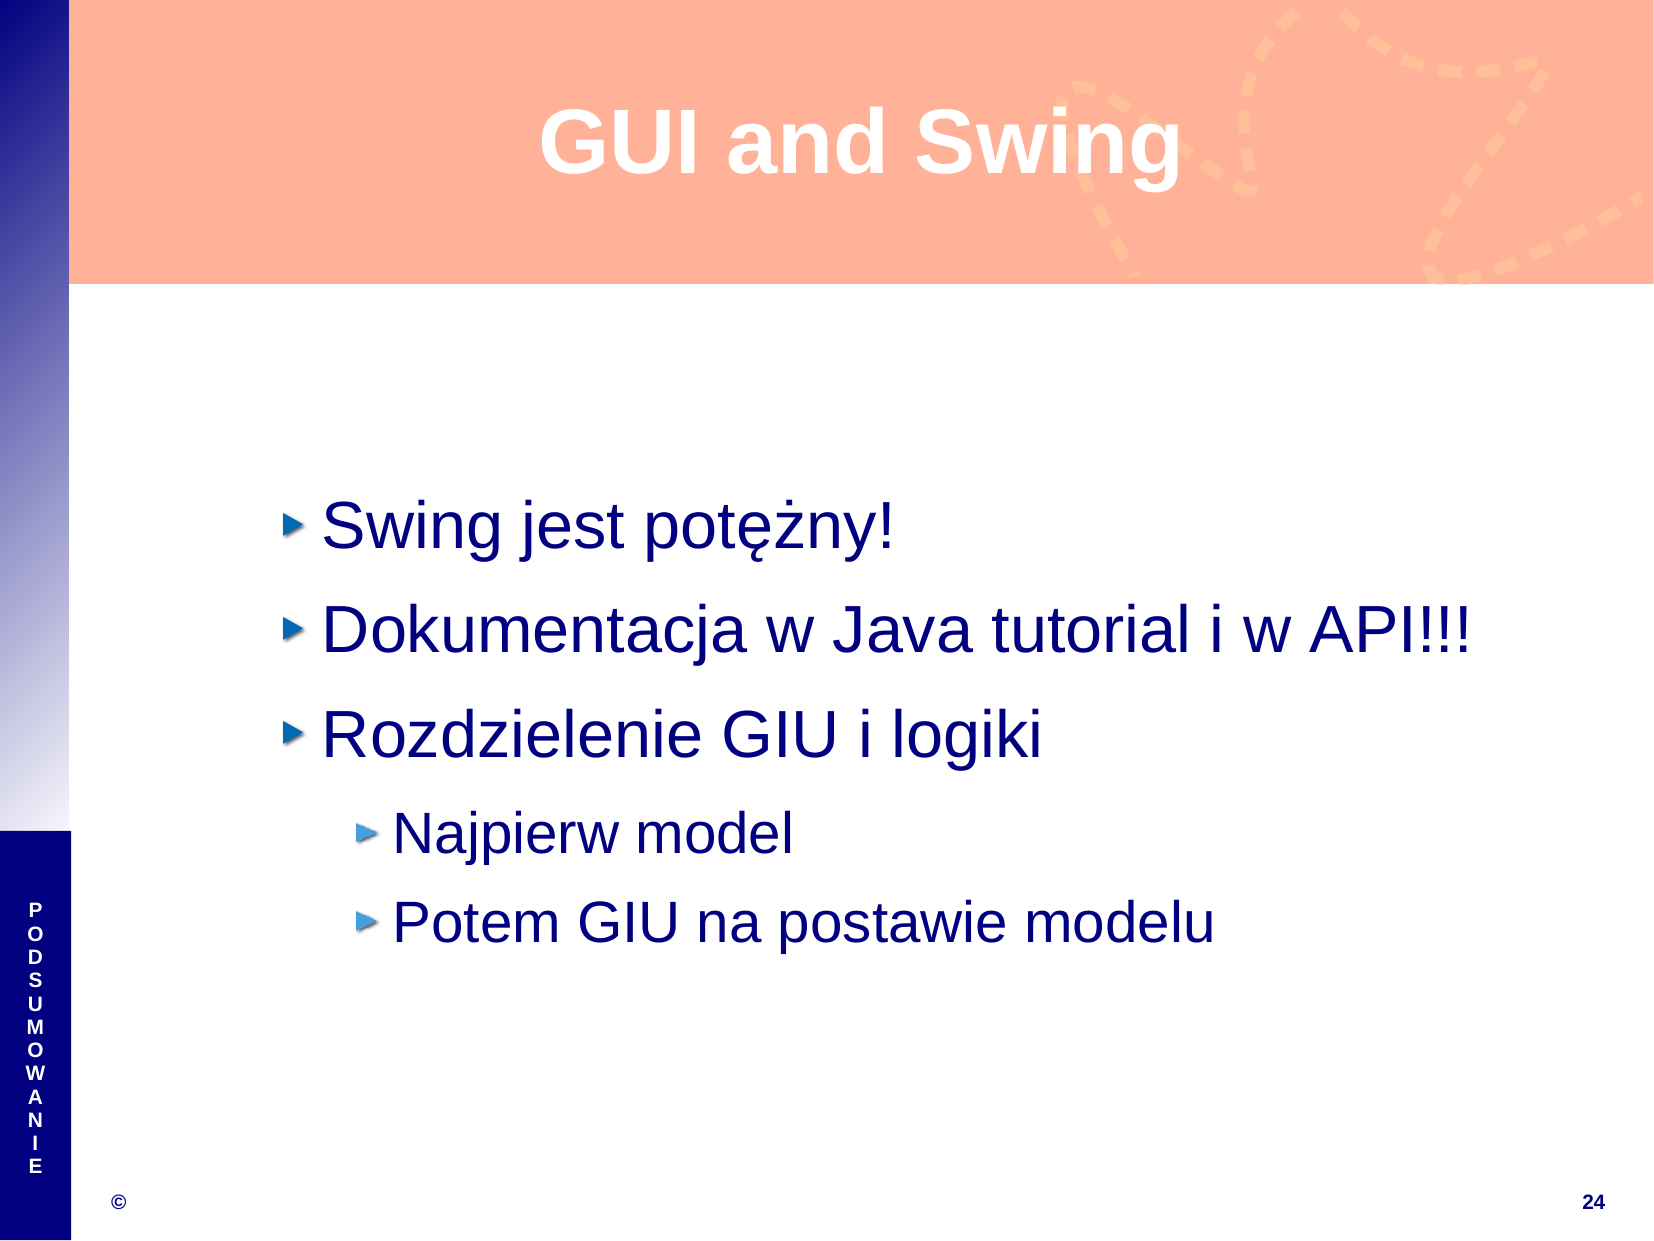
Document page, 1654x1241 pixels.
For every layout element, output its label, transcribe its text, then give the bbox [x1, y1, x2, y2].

text_box P O D S U M O W A N I E [0, 830, 71, 1241]
list Swing jest potężny! Dokumentacja w Java tutorial i w API!!! Rozdzielenie GIU i logiki Najpierw model Potem GIU na postawie modelu [251, 488, 1475, 955]
title GUI and Swing [70, 37, 1654, 246]
